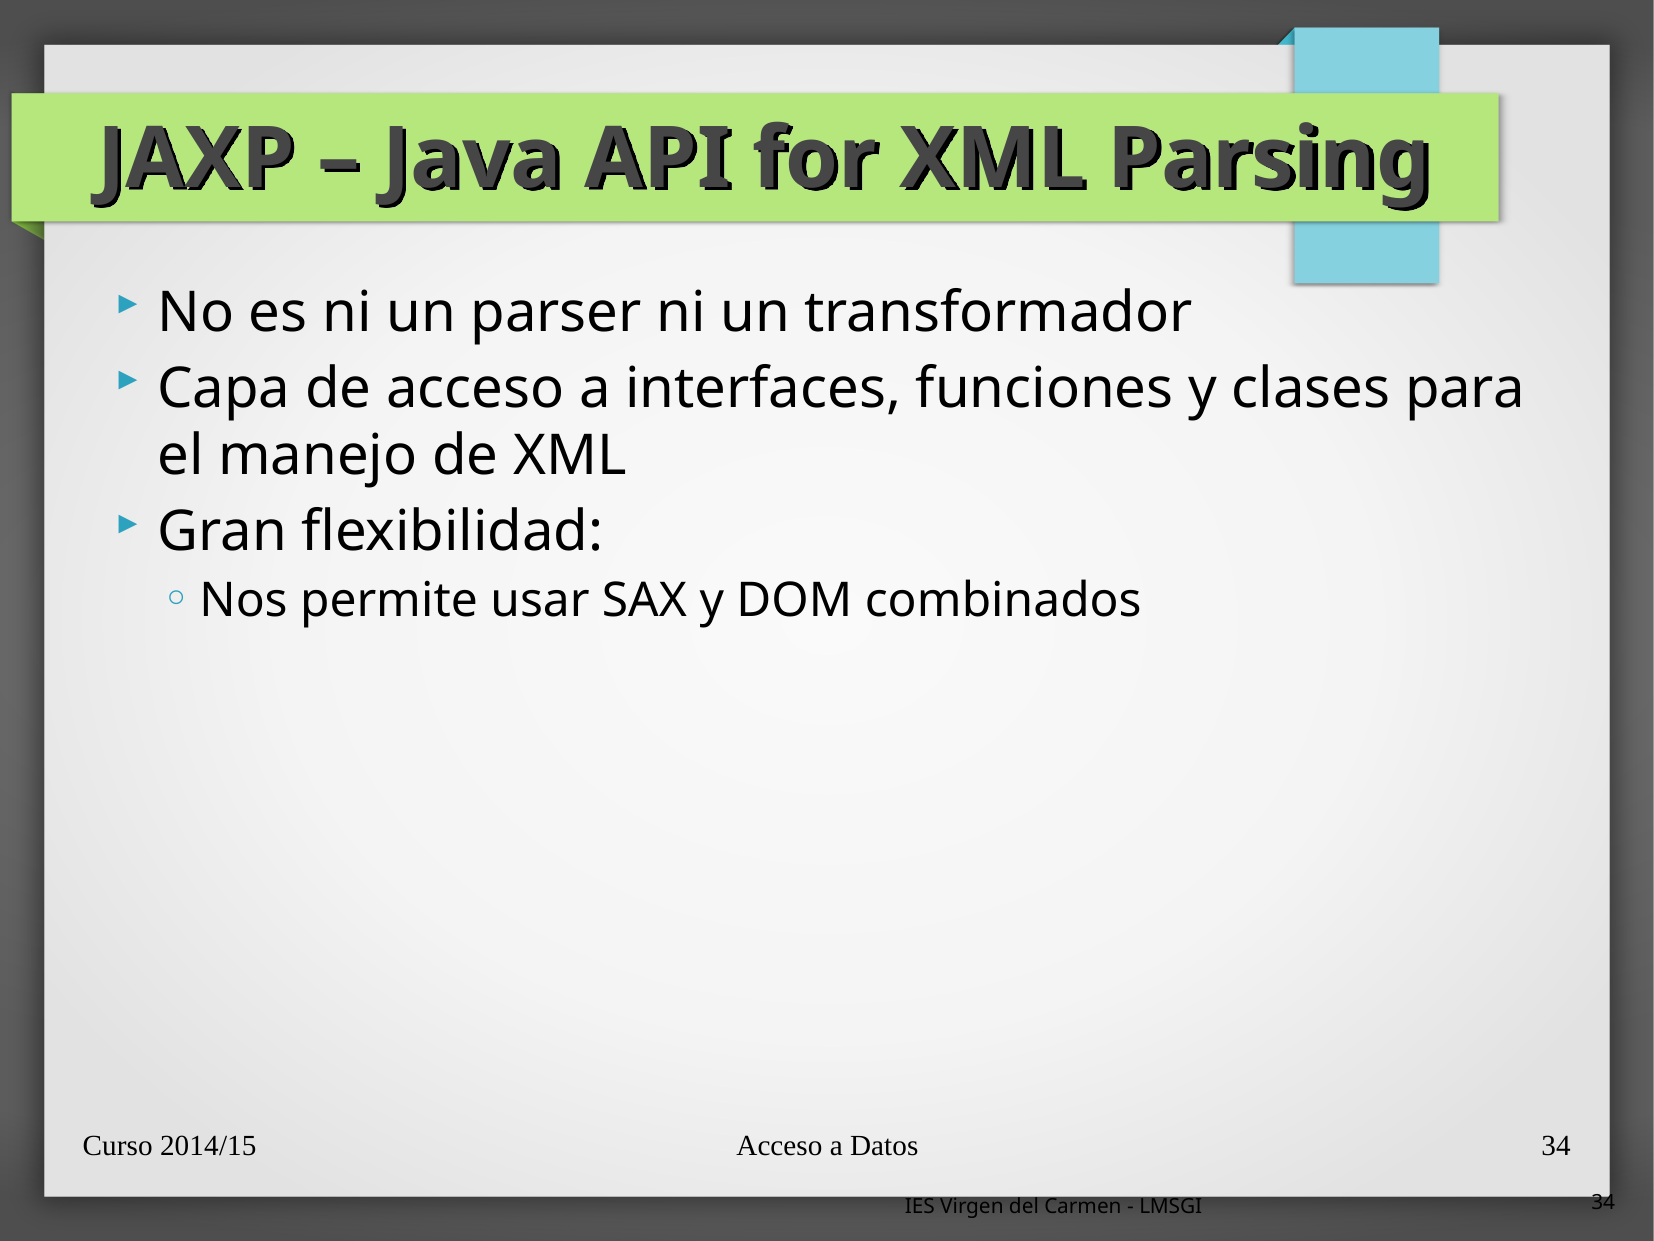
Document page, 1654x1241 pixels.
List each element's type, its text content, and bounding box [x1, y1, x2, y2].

footer IES Virgen del Carmen - LMSGI [792, 1158, 1218, 1225]
title JAXP – Java API for XML Parsing [82, 49, 1571, 257]
list No es ni un parser ni un transformador Capa de acceso a interfaces, funciones y clases para el manejo de XML Gran flexibilidad: Nos permite usar SAX y DOM combinados [82, 267, 1571, 1087]
slide_number <number> [1563, 1158, 1630, 1225]
picture [0, 0, 1654, 1241]
